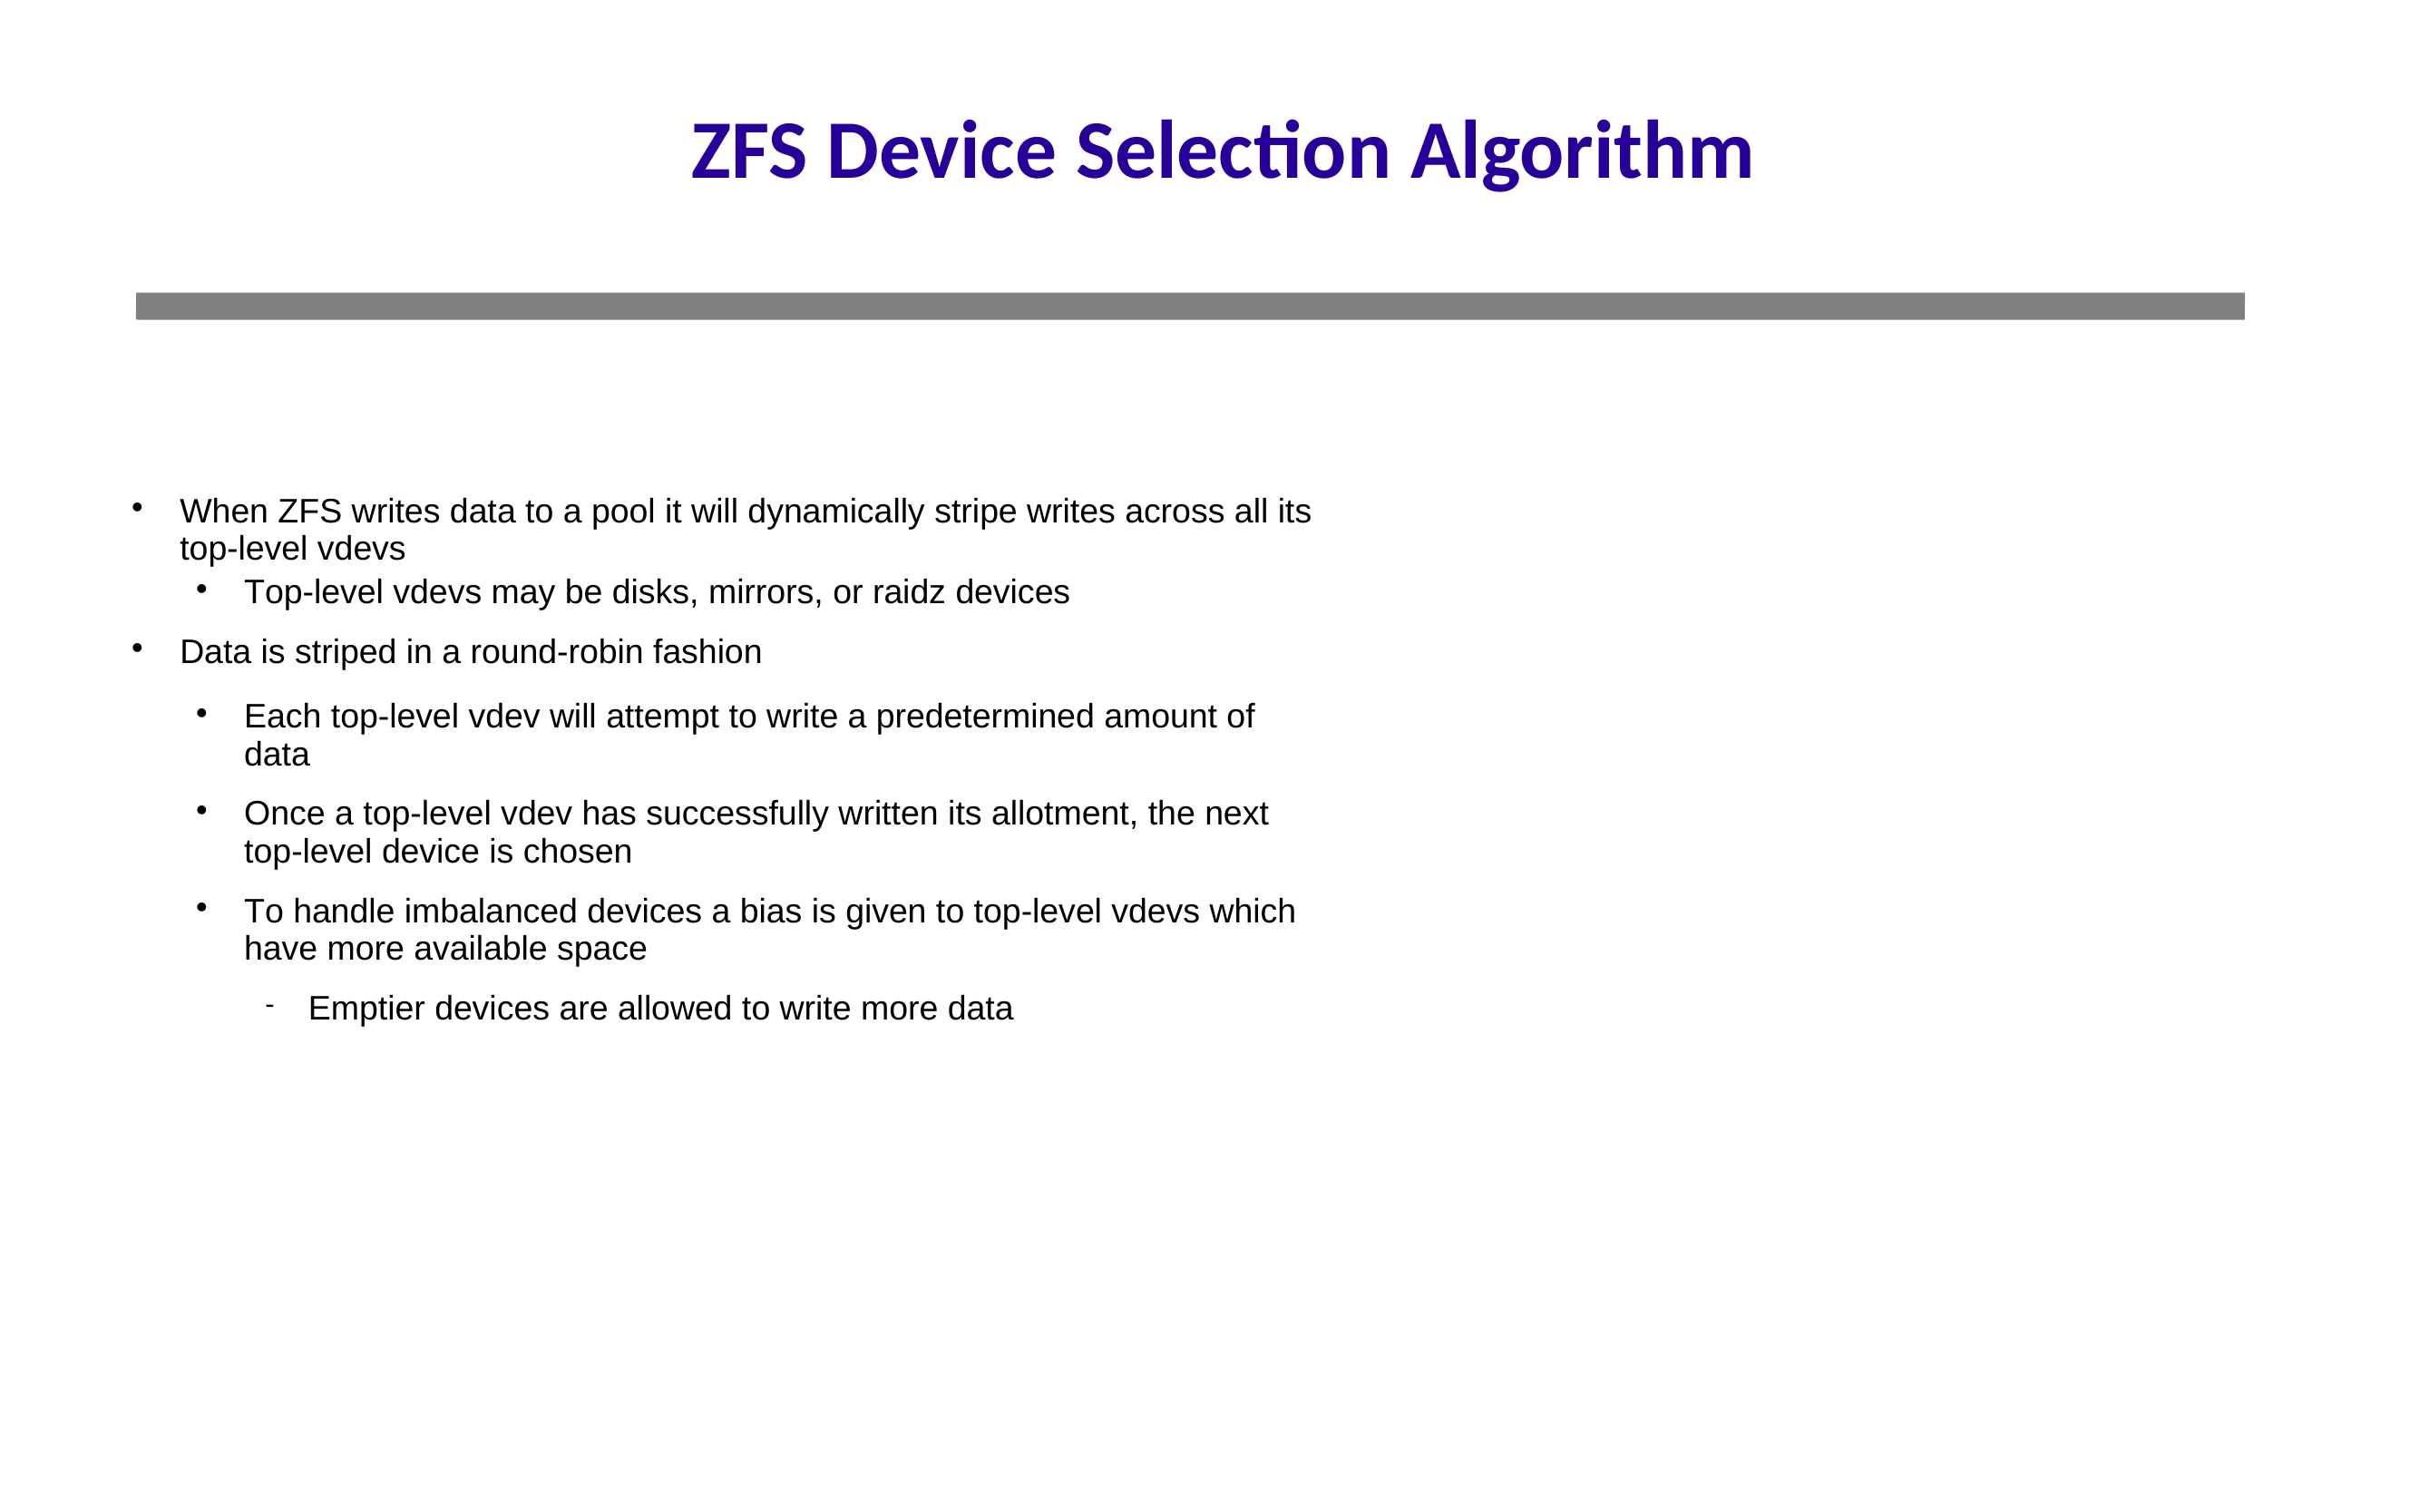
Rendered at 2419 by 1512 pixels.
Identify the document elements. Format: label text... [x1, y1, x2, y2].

text_box When ZFS writes data to a pool it will dynamically stripe writes across all its top-level vdevs Top-level vdevs may be disks, mirrors, or raidz devices Data is striped in a round-robin fashion Each top-level vdev will attempt to write a predetermined amount of data Once a top-level vdev has successfully written its allotment, the next top-level device is chosen To handle imbalanced devices a bias is given to top-level vdevs which have more available space Emptier devices are allowed to write more data [102, 483, 1327, 1157]
title ZFS Device Selection Algorithm [238, 41, 2211, 273]
